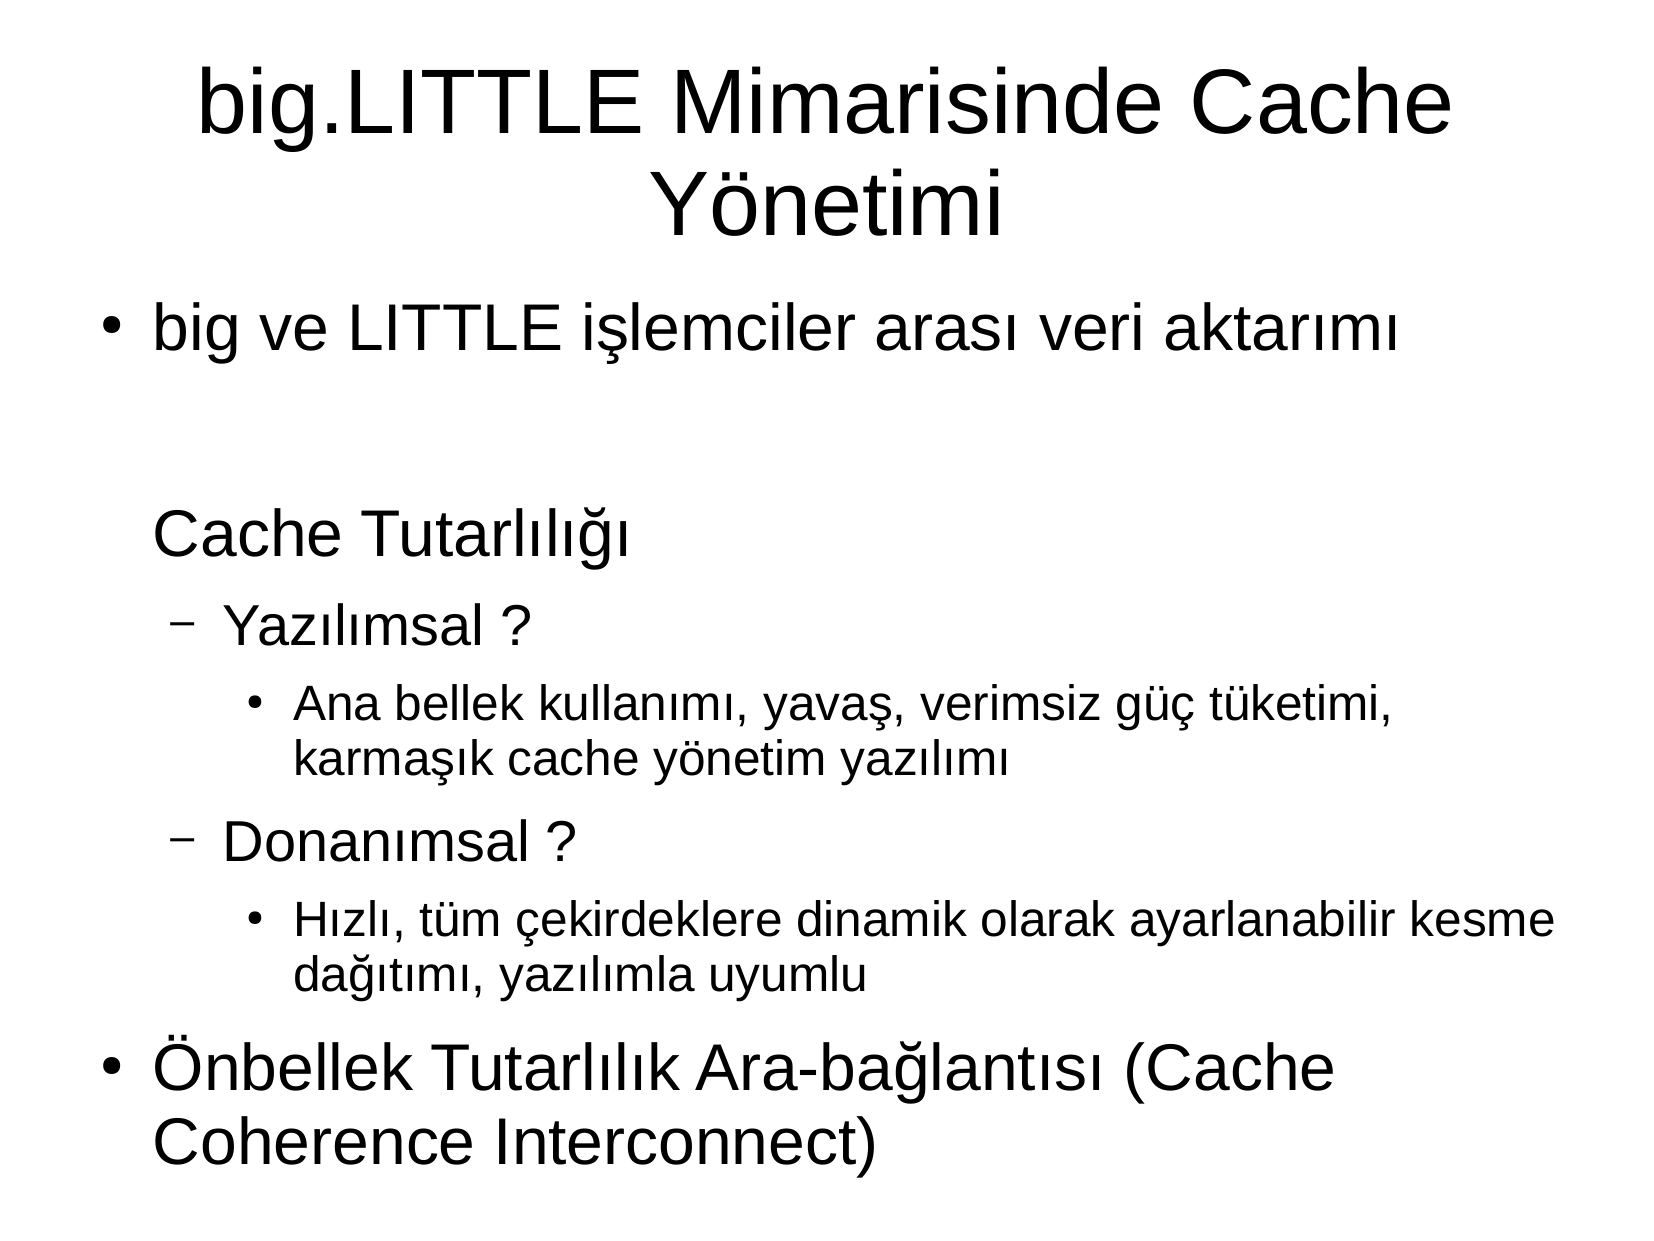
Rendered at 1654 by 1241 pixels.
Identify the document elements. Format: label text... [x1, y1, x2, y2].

list big ve LITTLE işlemciler arası veri aktarımı Cache Tutarlılığı Yazılımsal ? Ana bellek kullanımı, yavaş, verimsiz güç tüketimi, karmaşık cache yönetim yazılımı Donanımsal ? Hızlı, tüm çekirdeklere dinamik olarak ayarlanabilir kesme dağıtımı, yazılımla uyumlu Önbellek Tutarlılık Ara-bağlantısı (Cache Coherence Interconnect) [82, 290, 1571, 1186]
title big.LITTLE Mimarisinde Cache Yönetimi [82, 49, 1571, 257]
